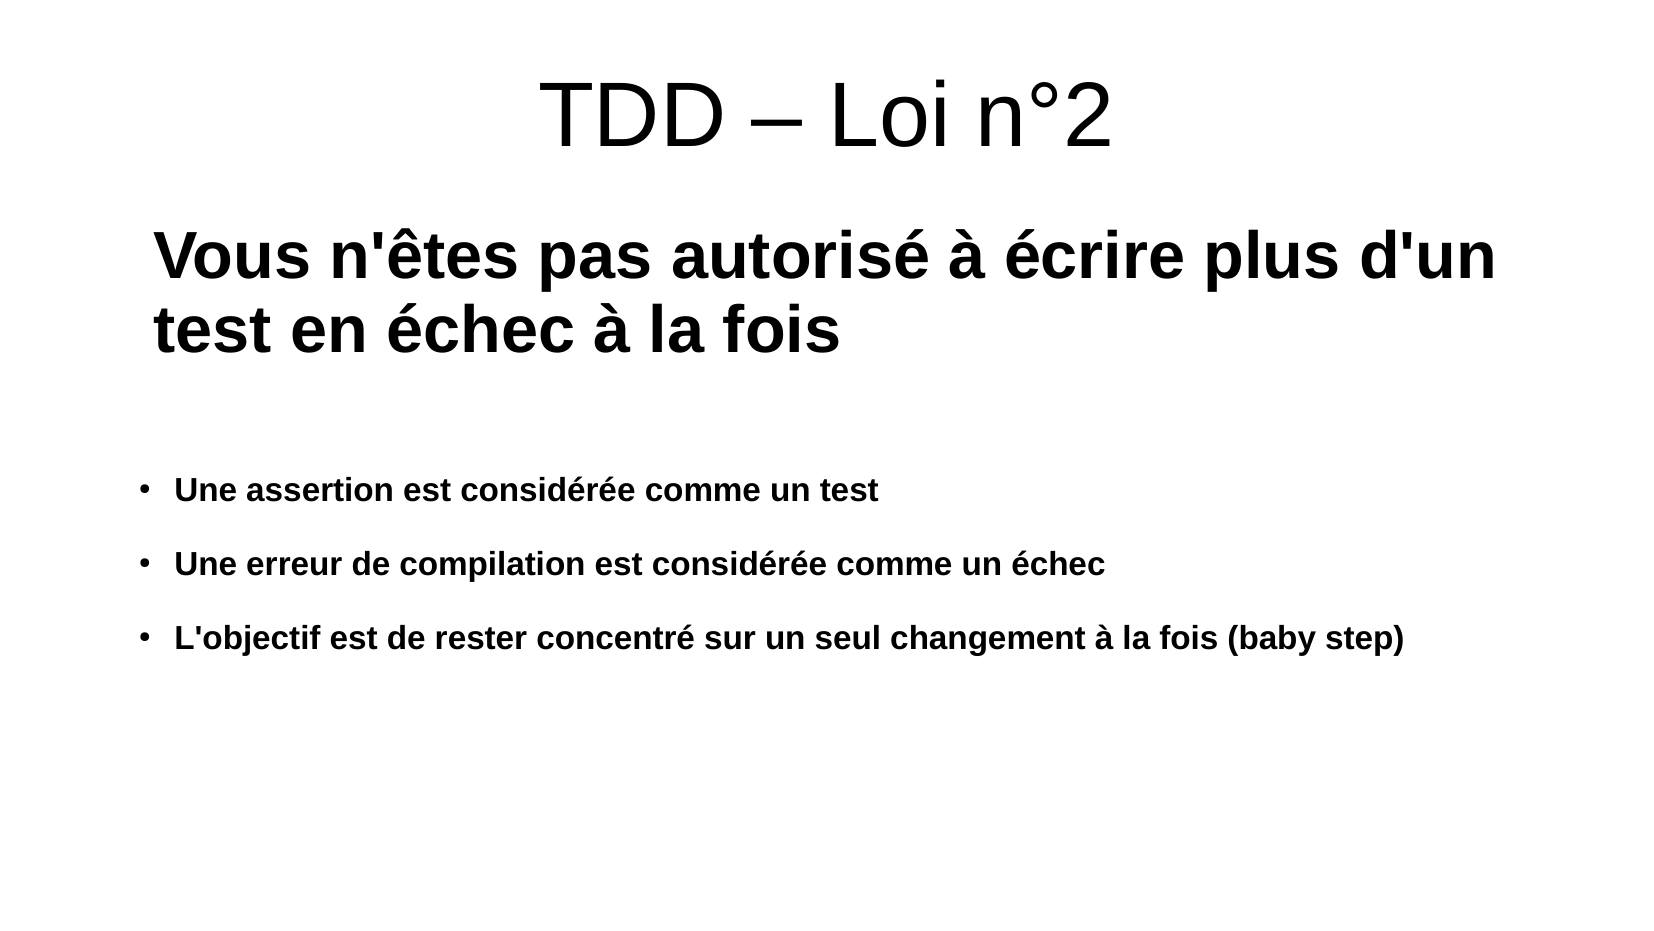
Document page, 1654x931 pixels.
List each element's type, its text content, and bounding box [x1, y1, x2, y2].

title TDD – Loi n°2 [82, 37, 1571, 193]
list Vous n'êtes pas autorisé à écrire plus d'un test en échec à la fois [82, 217, 1571, 384]
text_box Une assertion est considérée comme un test Une erreur de compilation est considérée comme un échec L'objectif est de rester concentré sur un seul changement à la fois (baby step) [124, 463, 1566, 827]
